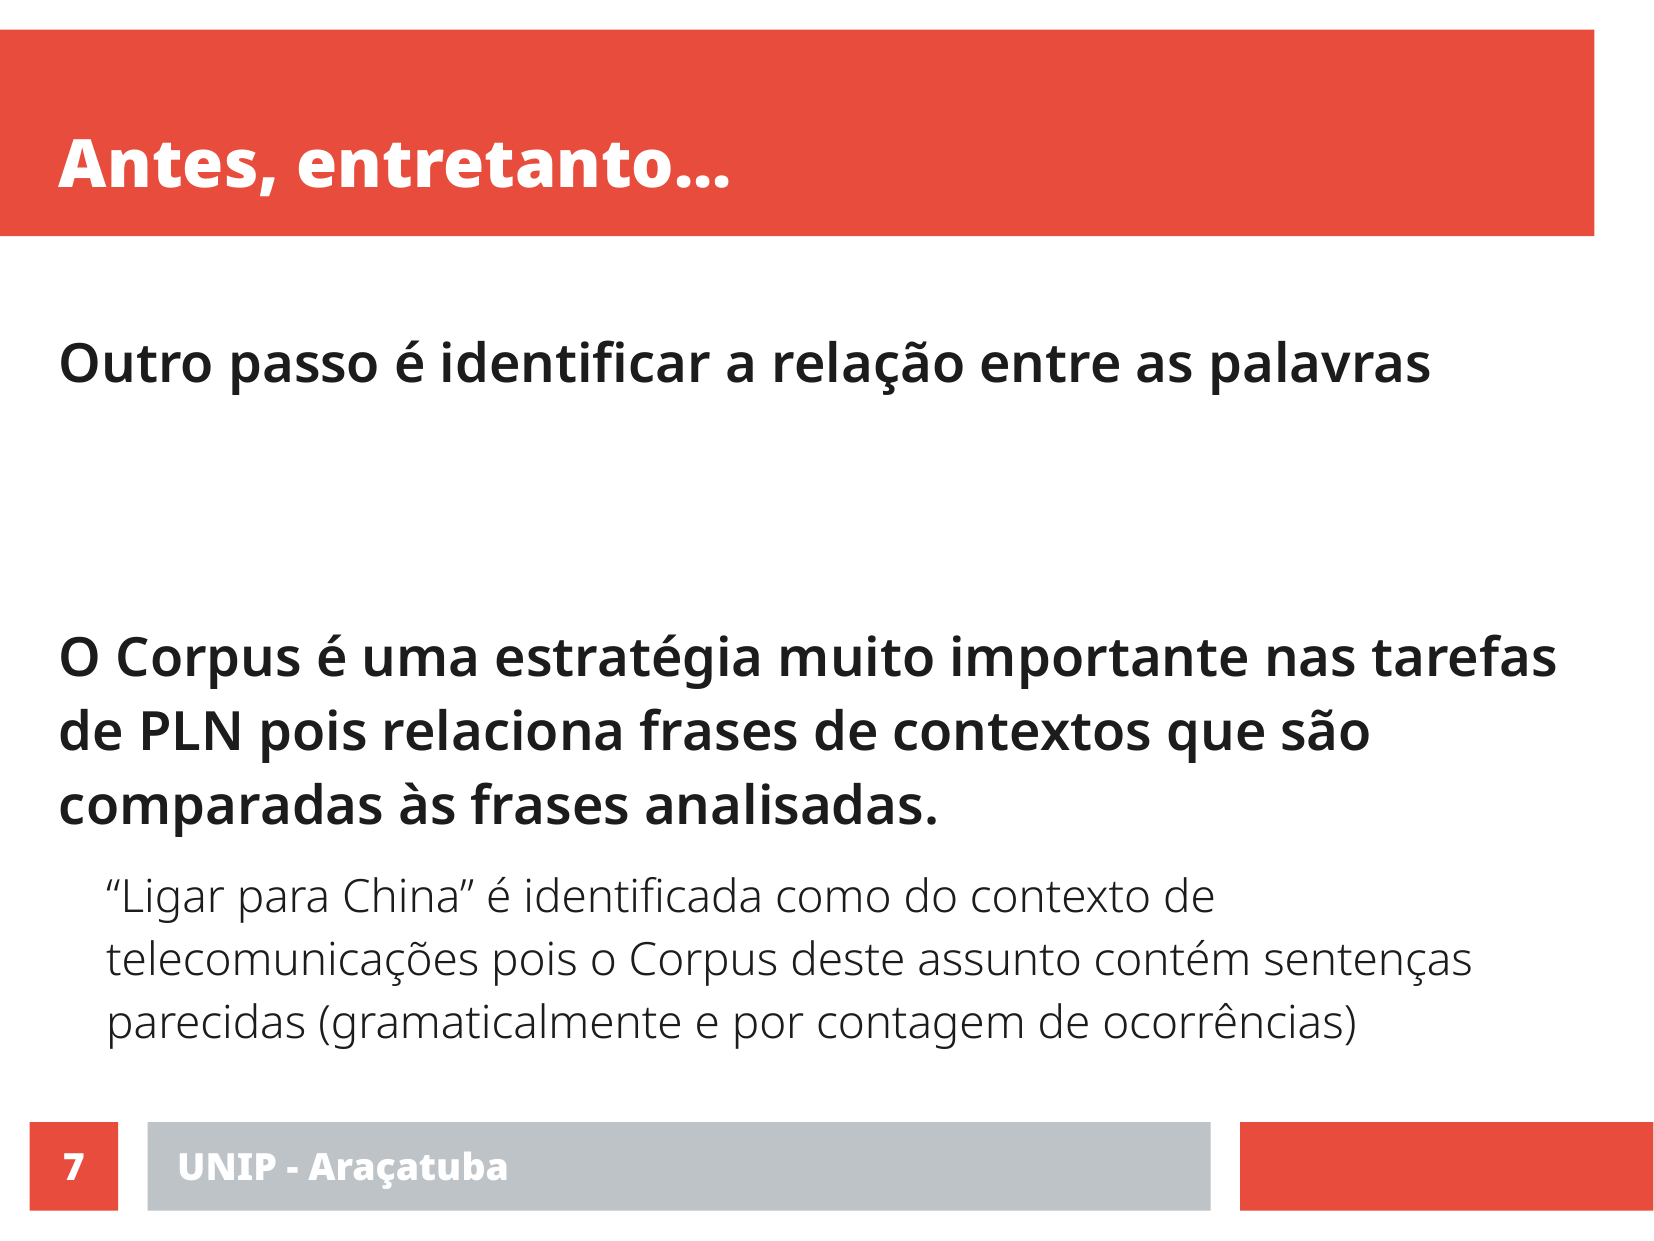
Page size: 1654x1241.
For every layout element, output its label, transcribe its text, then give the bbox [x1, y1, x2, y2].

list Outro passo é identificar a relação entre as palavras O Corpus é uma estratégia muito importante nas tarefas de PLN pois relaciona frases de contextos que são comparadas às frases analisadas. “Ligar para China” é identificada como do contexto de telecomunicações pois o Corpus deste assunto contém sentenças parecidas (gramaticalmente e por contagem de ocorrências) [59, 324, 1565, 1093]
title Antes, entretanto... [59, 59, 1595, 207]
